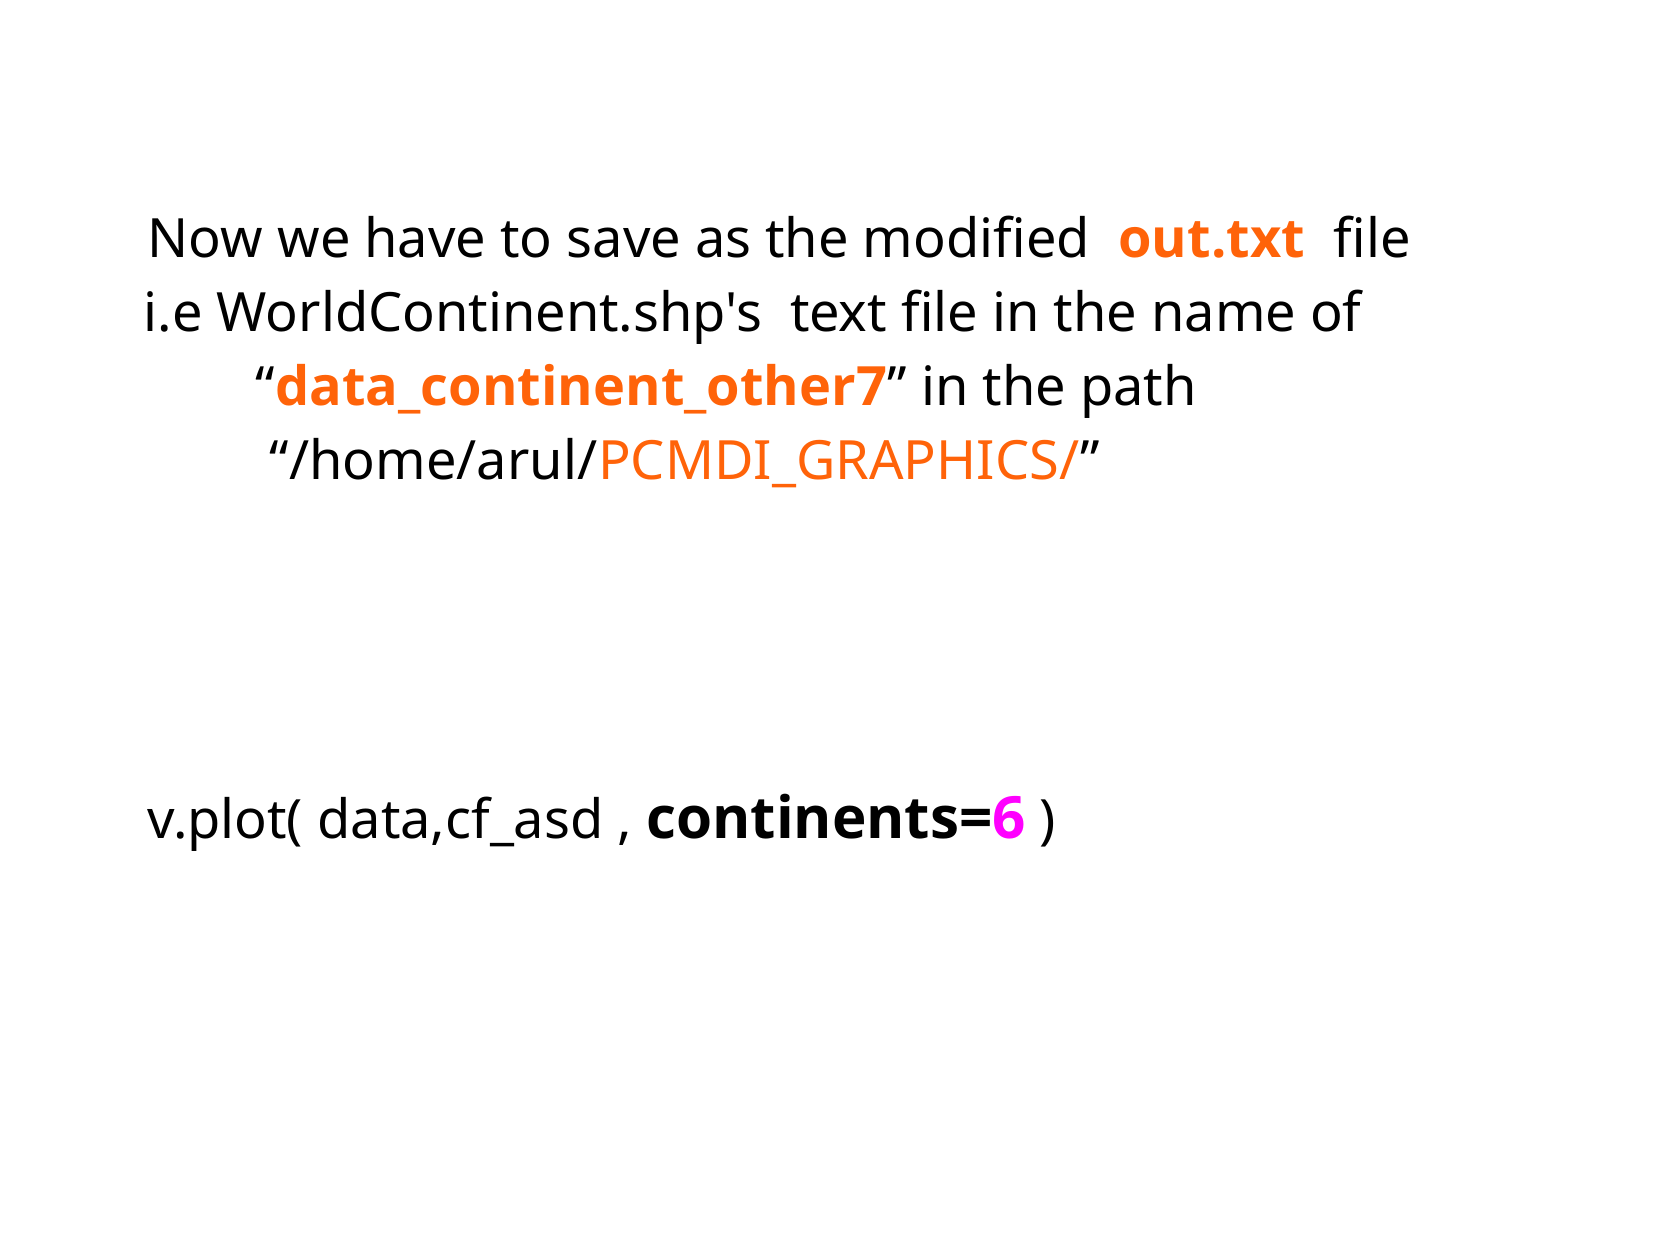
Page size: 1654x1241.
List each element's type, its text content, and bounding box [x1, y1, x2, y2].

text_box Now we have to save as the modified out.txt file i.e WorldContinent.shp's text file in the name of “data_continent_other7” in the path “/home/arul/PCMDI_GRAPHICS/” v.plot( data,cf_asd , continents=6 ) [59, 118, 1595, 841]
